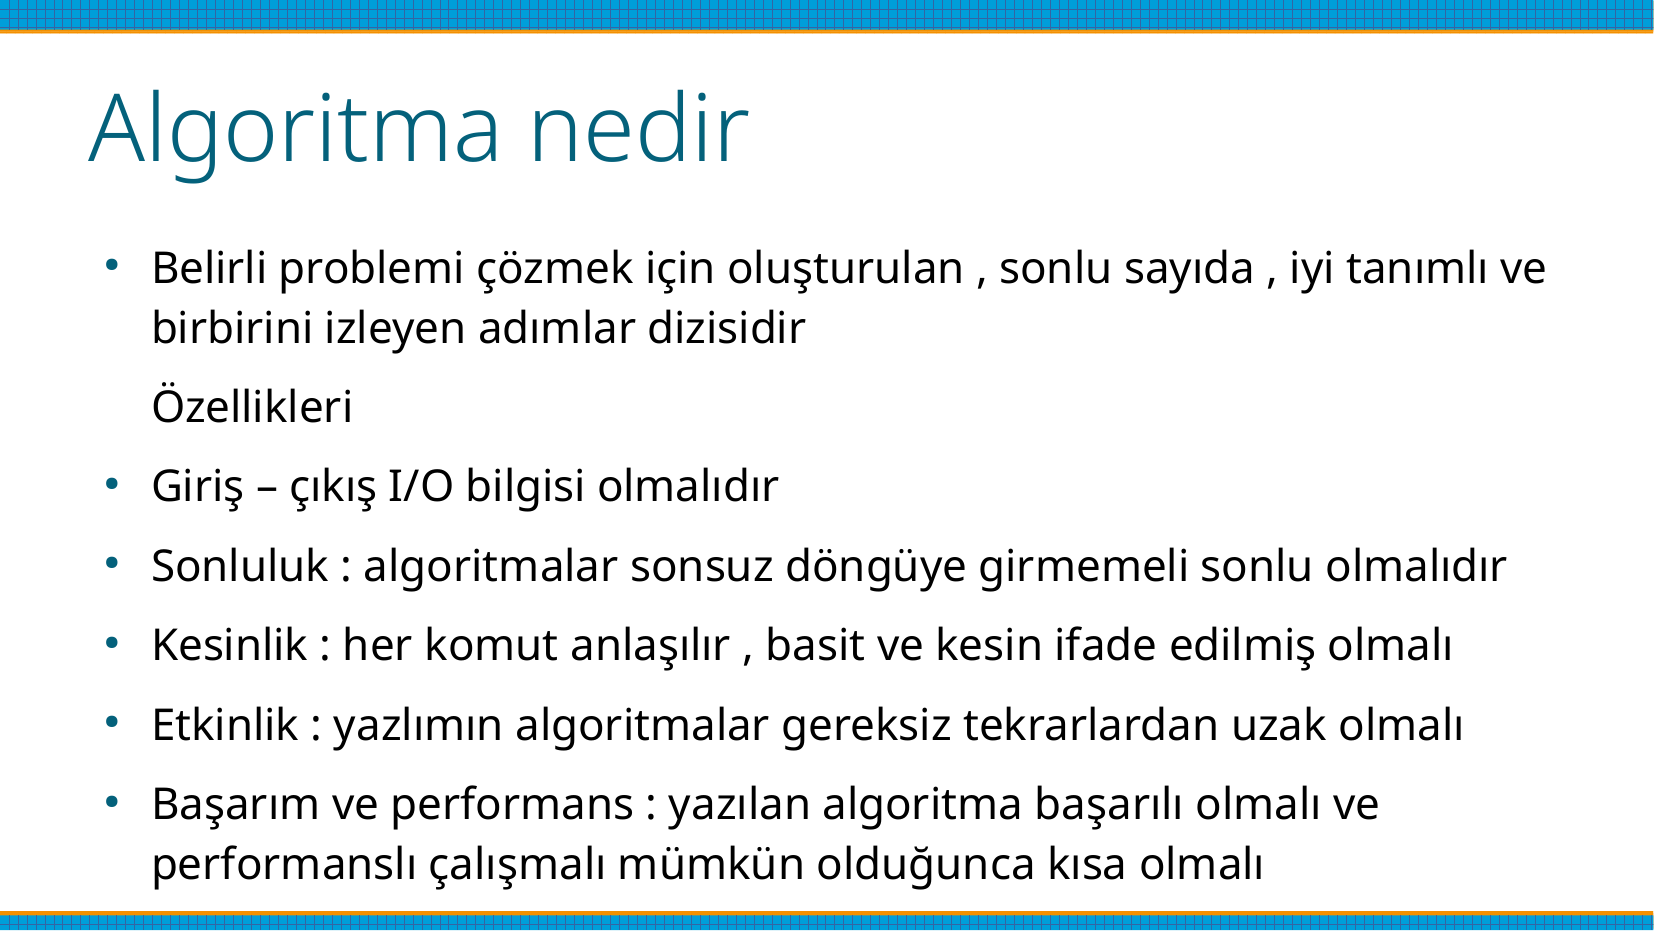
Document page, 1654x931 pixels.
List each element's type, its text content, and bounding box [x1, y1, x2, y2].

list Belirli problemi çözmek için oluşturulan , sonlu sayıda , iyi tanımlı ve birbirini izleyen adımlar dizisidir Özellikleri Giriş – çıkış I/O bilgisi olmalıdır Sonluluk : algoritmalar sonsuz döngüye girmemeli sonlu olmalıdır Kesinlik : her komut anlaşılır , basit ve kesin ifade edilmiş olmalı Etkinlik : yazlımın algoritmalar gereksiz tekrarlardan uzak olmalı Başarım ve performans : yazılan algoritma başarılı olmalı ve performanslı çalışmalı mümkün olduğunca kısa olmalı [88, 236, 1565, 901]
title Algoritma nedir [88, 44, 1565, 207]
